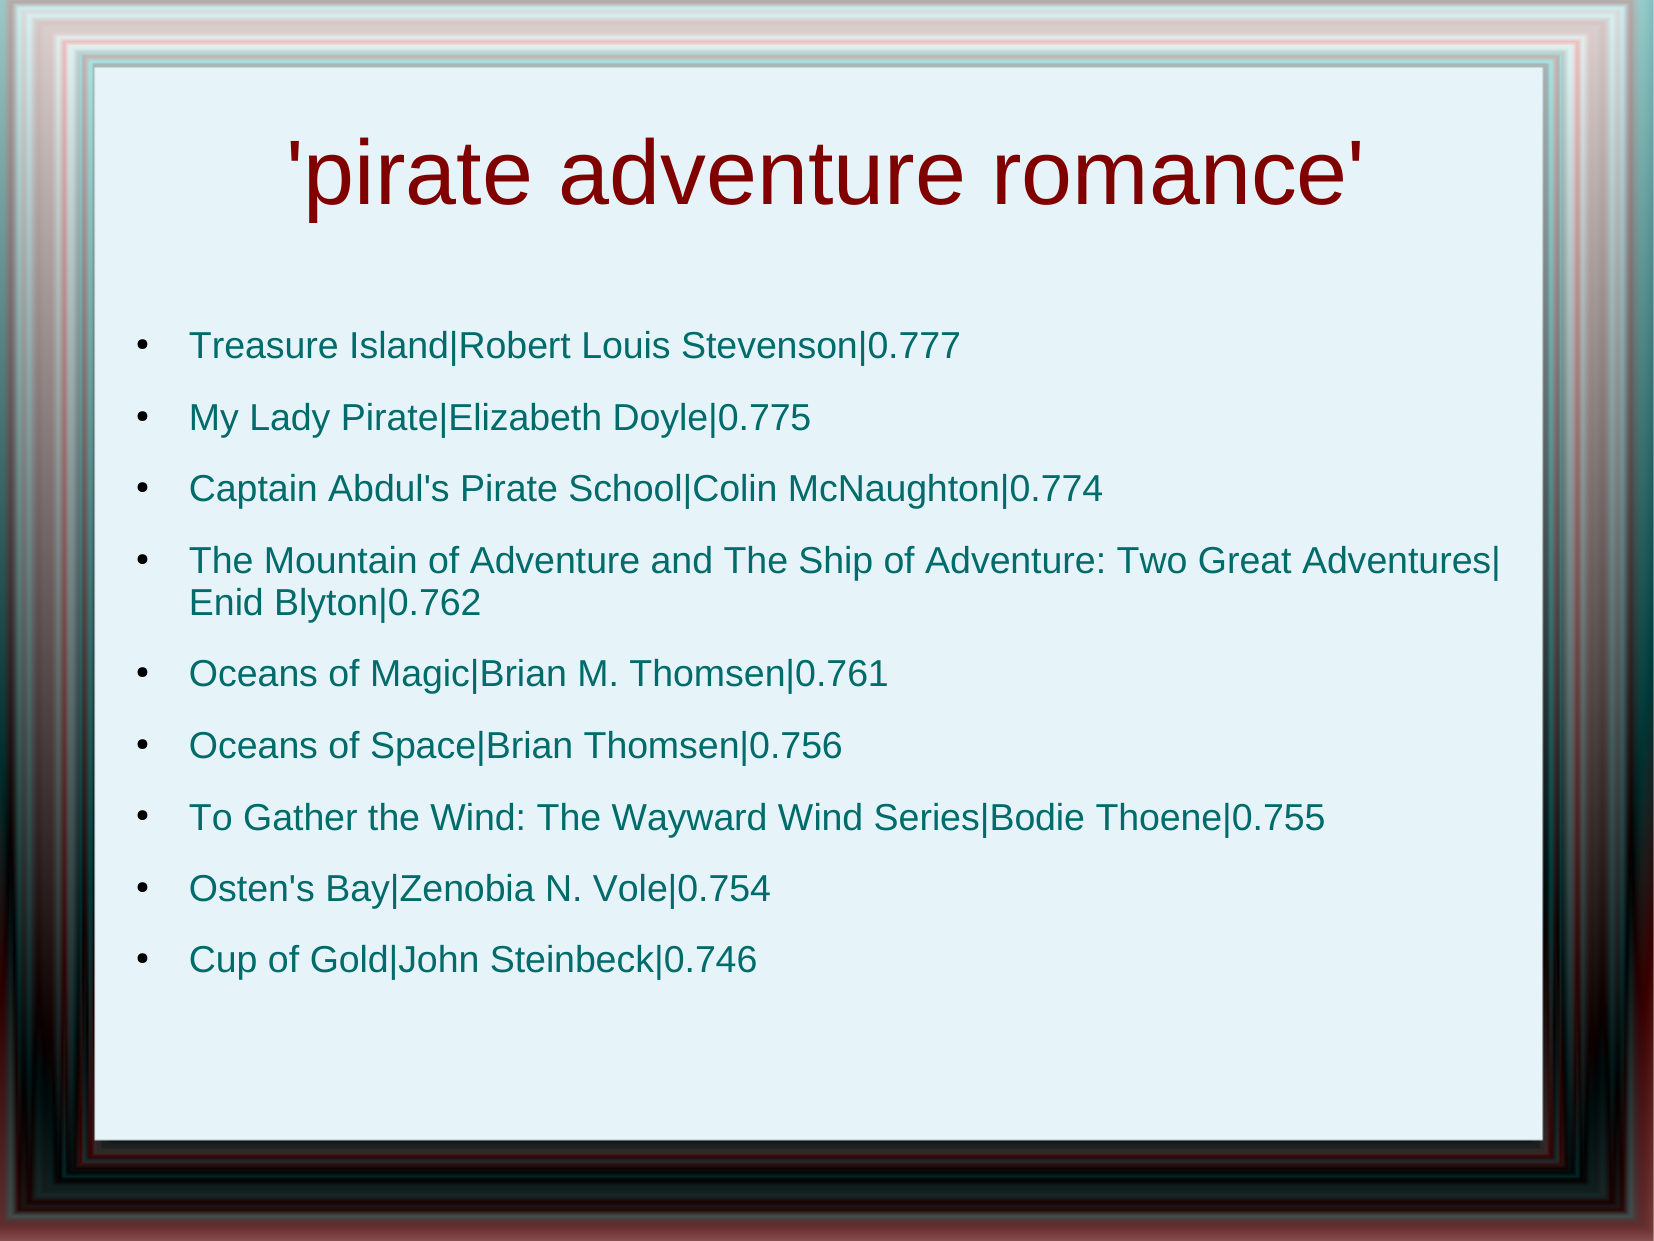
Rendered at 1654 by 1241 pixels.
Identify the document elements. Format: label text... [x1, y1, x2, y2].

title 'pirate adventure romance' [118, 88, 1536, 257]
picture [0, 0, 1654, 1241]
list Treasure Island|Robert Louis Stevenson|0.777 My Lady Pirate|Elizabeth Doyle|0.775 Captain Abdul's Pirate School|Colin McNaughton|0.774 The Mountain of Adventure and The Ship of Adventure: Two Great Adventures|Enid Blyton|0.762 Oceans of Magic|Brian M. Thomsen|0.761 Oceans of Space|Brian Thomsen|0.756 To Gather the Wind: The Wayward Wind Series|Bodie Thoene|0.755 Osten's Bay|Zenobia N. Vole|0.754 Cup of Gold|John Steinbeck|0.746 [118, 324, 1506, 982]
